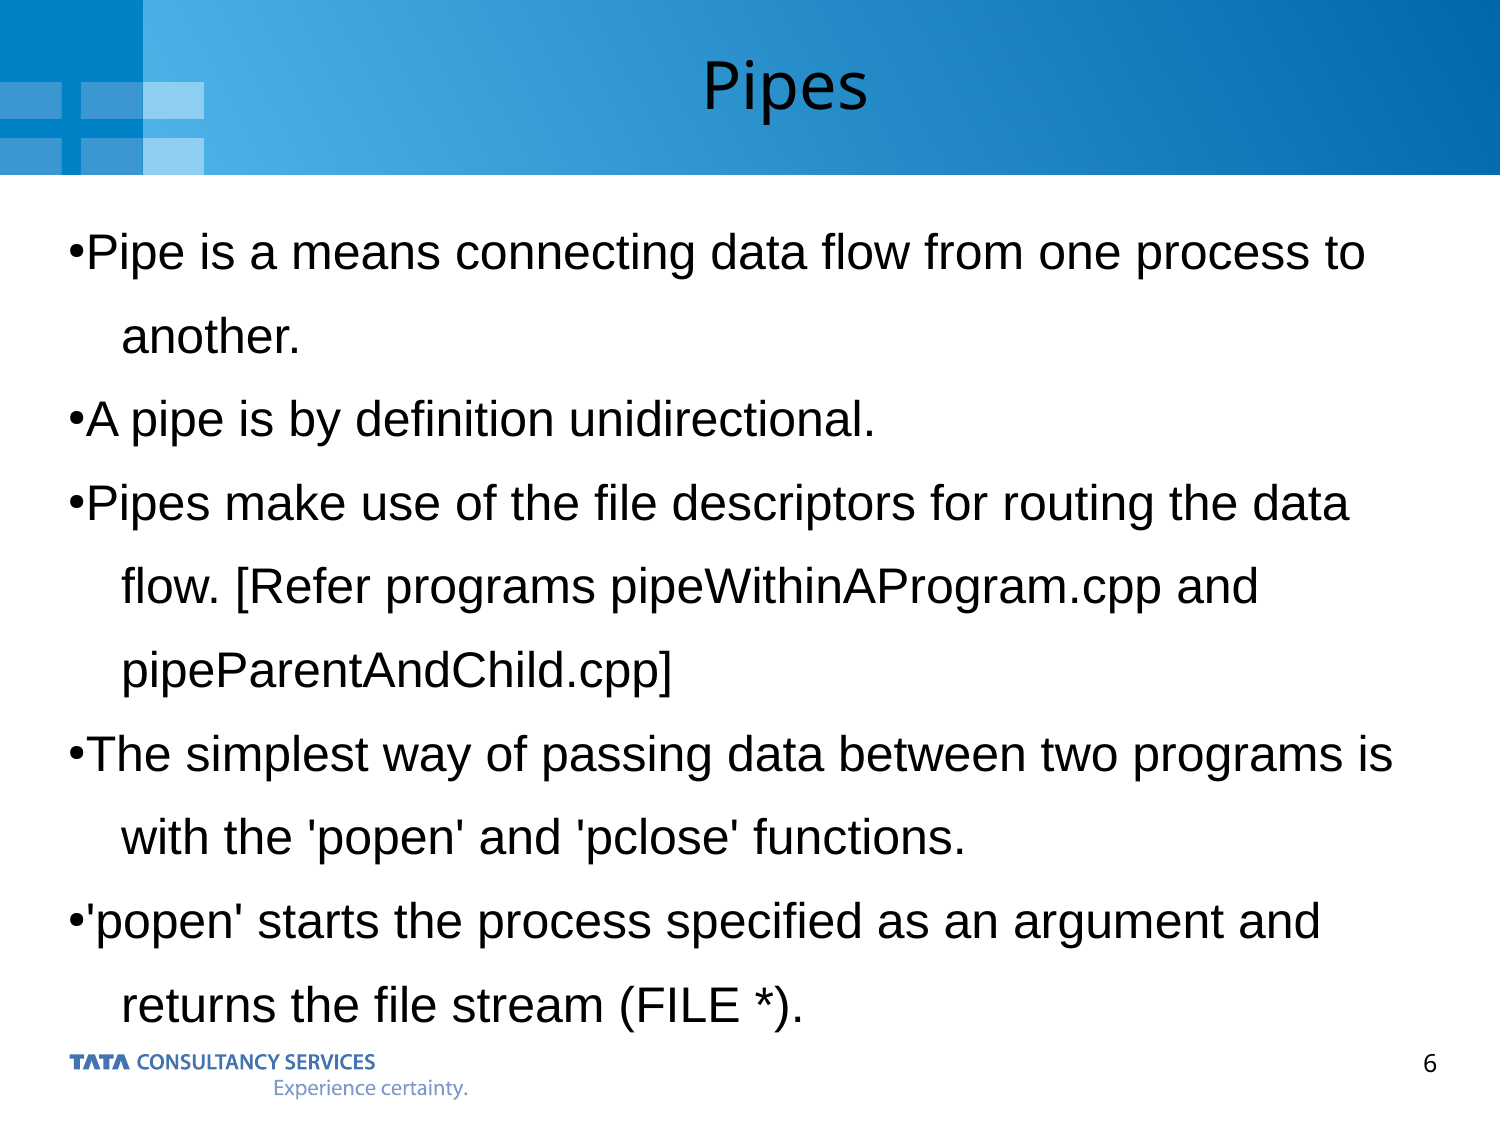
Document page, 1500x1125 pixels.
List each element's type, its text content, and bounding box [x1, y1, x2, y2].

text_box Pipe is a means connecting data flow from one process to another. A pipe is by definition unidirectional. Pipes make use of the file descriptors for routing the data flow. [Refer programs pipeWithinAProgram.cpp and pipeParentAndChild.cpp] The simplest way of passing data between two programs is with the 'popen' and 'pclose' functions. 'popen' starts the process specified as an argument and returns the file stream (FILE *). [35, 188, 1465, 1040]
text_box Pipes [224, 11, 1347, 154]
